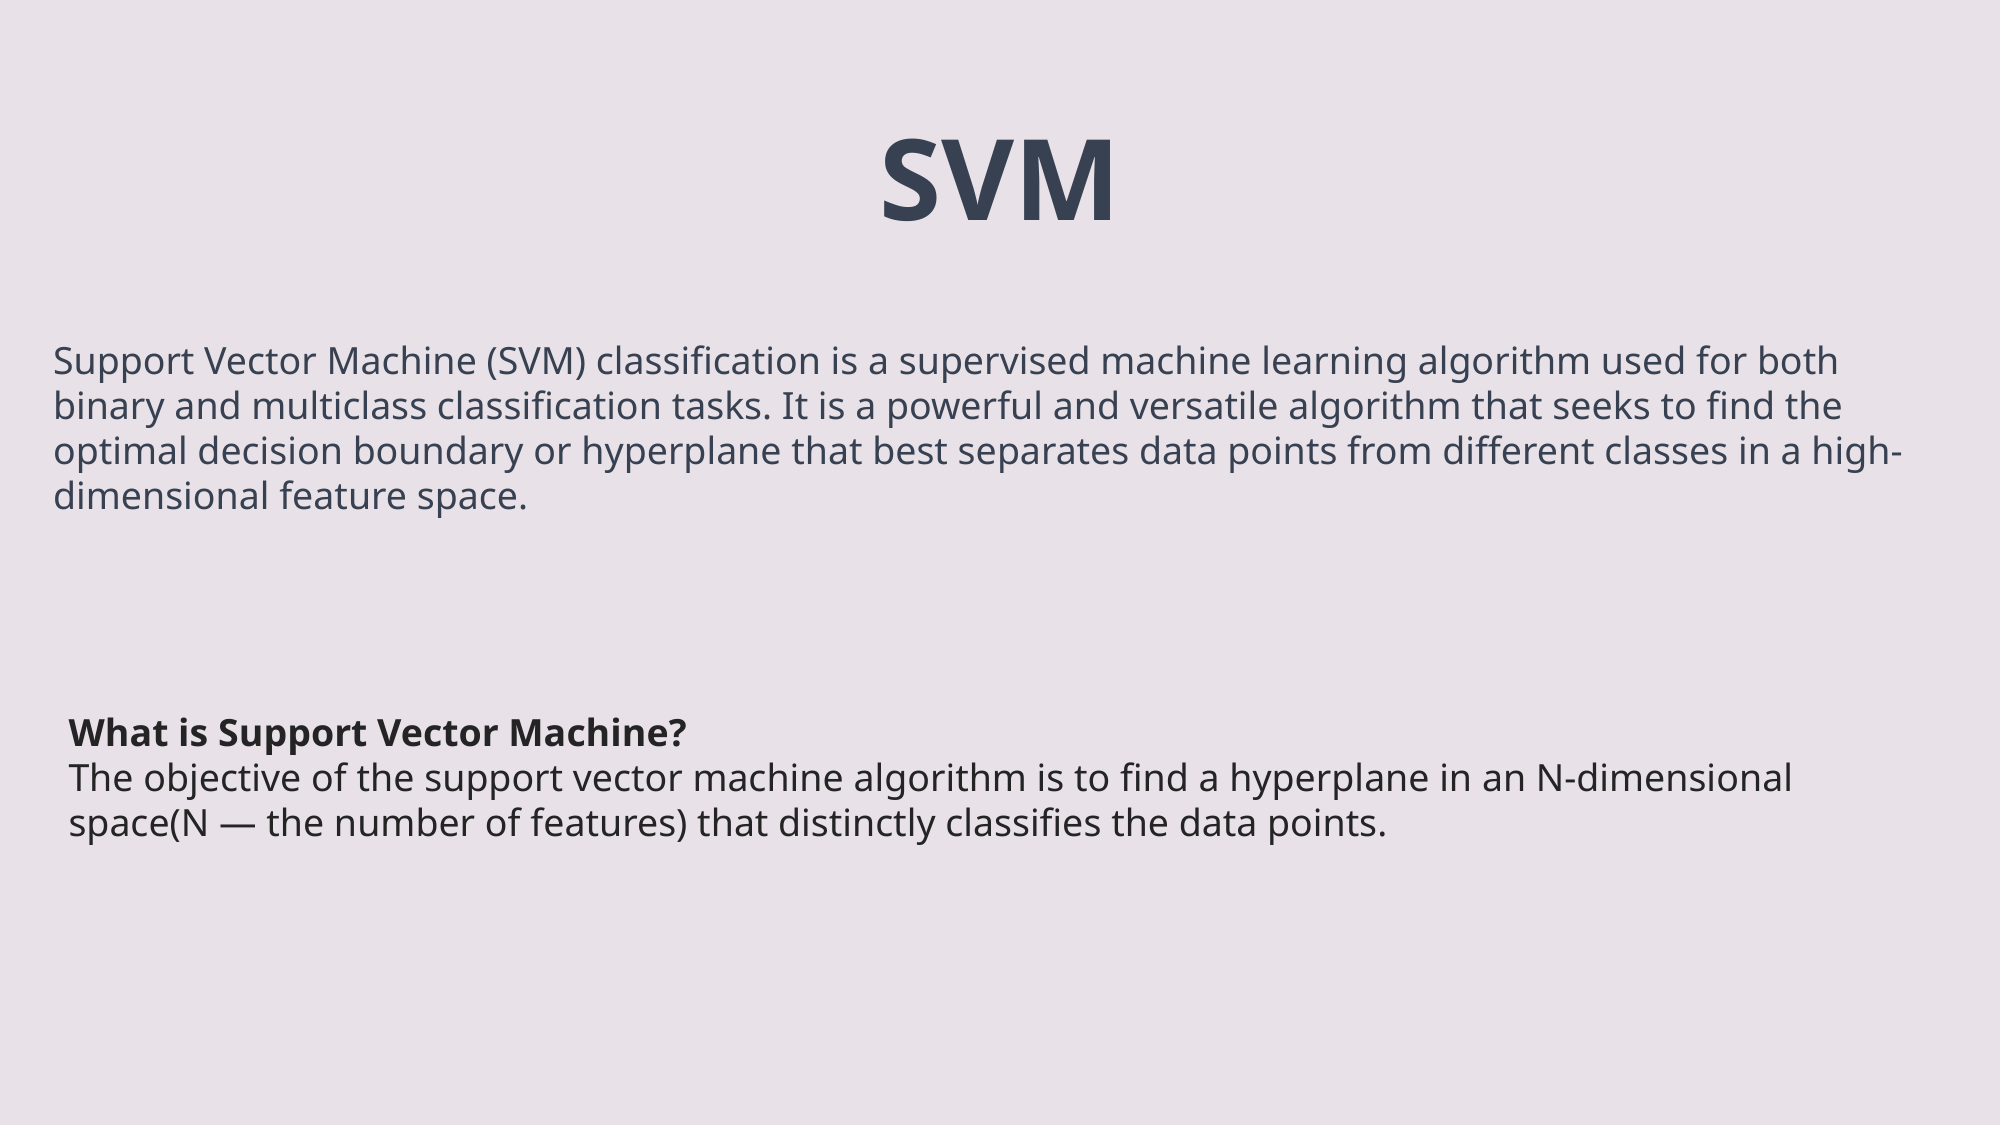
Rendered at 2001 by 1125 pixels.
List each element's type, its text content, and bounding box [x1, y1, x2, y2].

text_box SVM [500, 100, 1501, 253]
text_box Support Vector Machine (SVM) classification is a supervised machine learning algorithm used for both binary and multiclass classification tasks. It is a powerful and versatile algorithm that seeks to find the optimal decision boundary or hyperplane that best separates data points from different classes in a high-dimensional feature space. [38, 302, 1962, 482]
text_box What is Support Vector Machine? The objective of the support vector machine algorithm is to find a hyperplane in an N-dimensional space(N — the number of features) that distinctly classifies the data points. [53, 701, 1947, 854]
